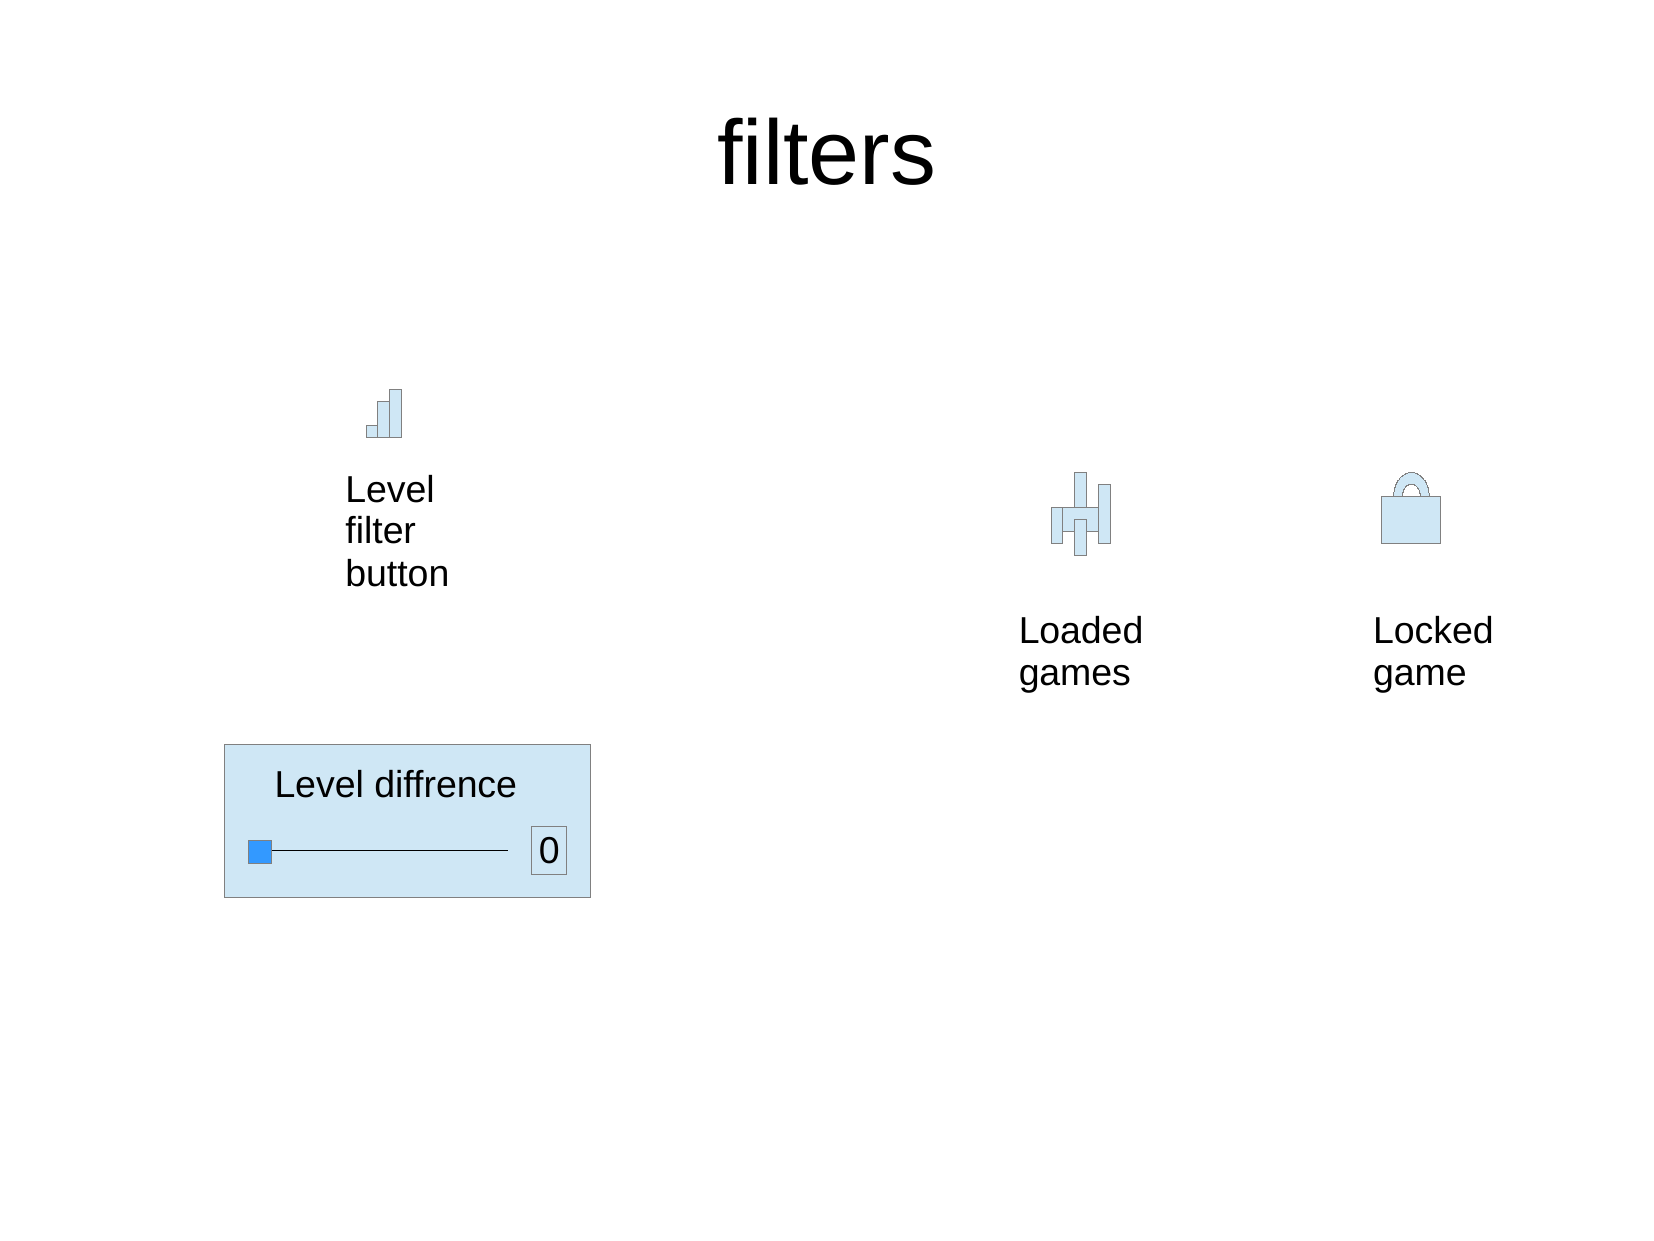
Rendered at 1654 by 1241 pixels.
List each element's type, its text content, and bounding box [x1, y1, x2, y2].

text_box Locked game [1358, 602, 1524, 702]
title filters [82, 49, 1571, 257]
text_box [366, 389, 402, 438]
text_box [1051, 472, 1111, 556]
text_box Level diffrence [259, 755, 556, 813]
text_box Loaded games [1003, 602, 1170, 702]
text_box Level filter button [330, 460, 520, 602]
text_box [224, 744, 591, 898]
text_box [1381, 472, 1441, 544]
text_box 0 [531, 826, 567, 875]
